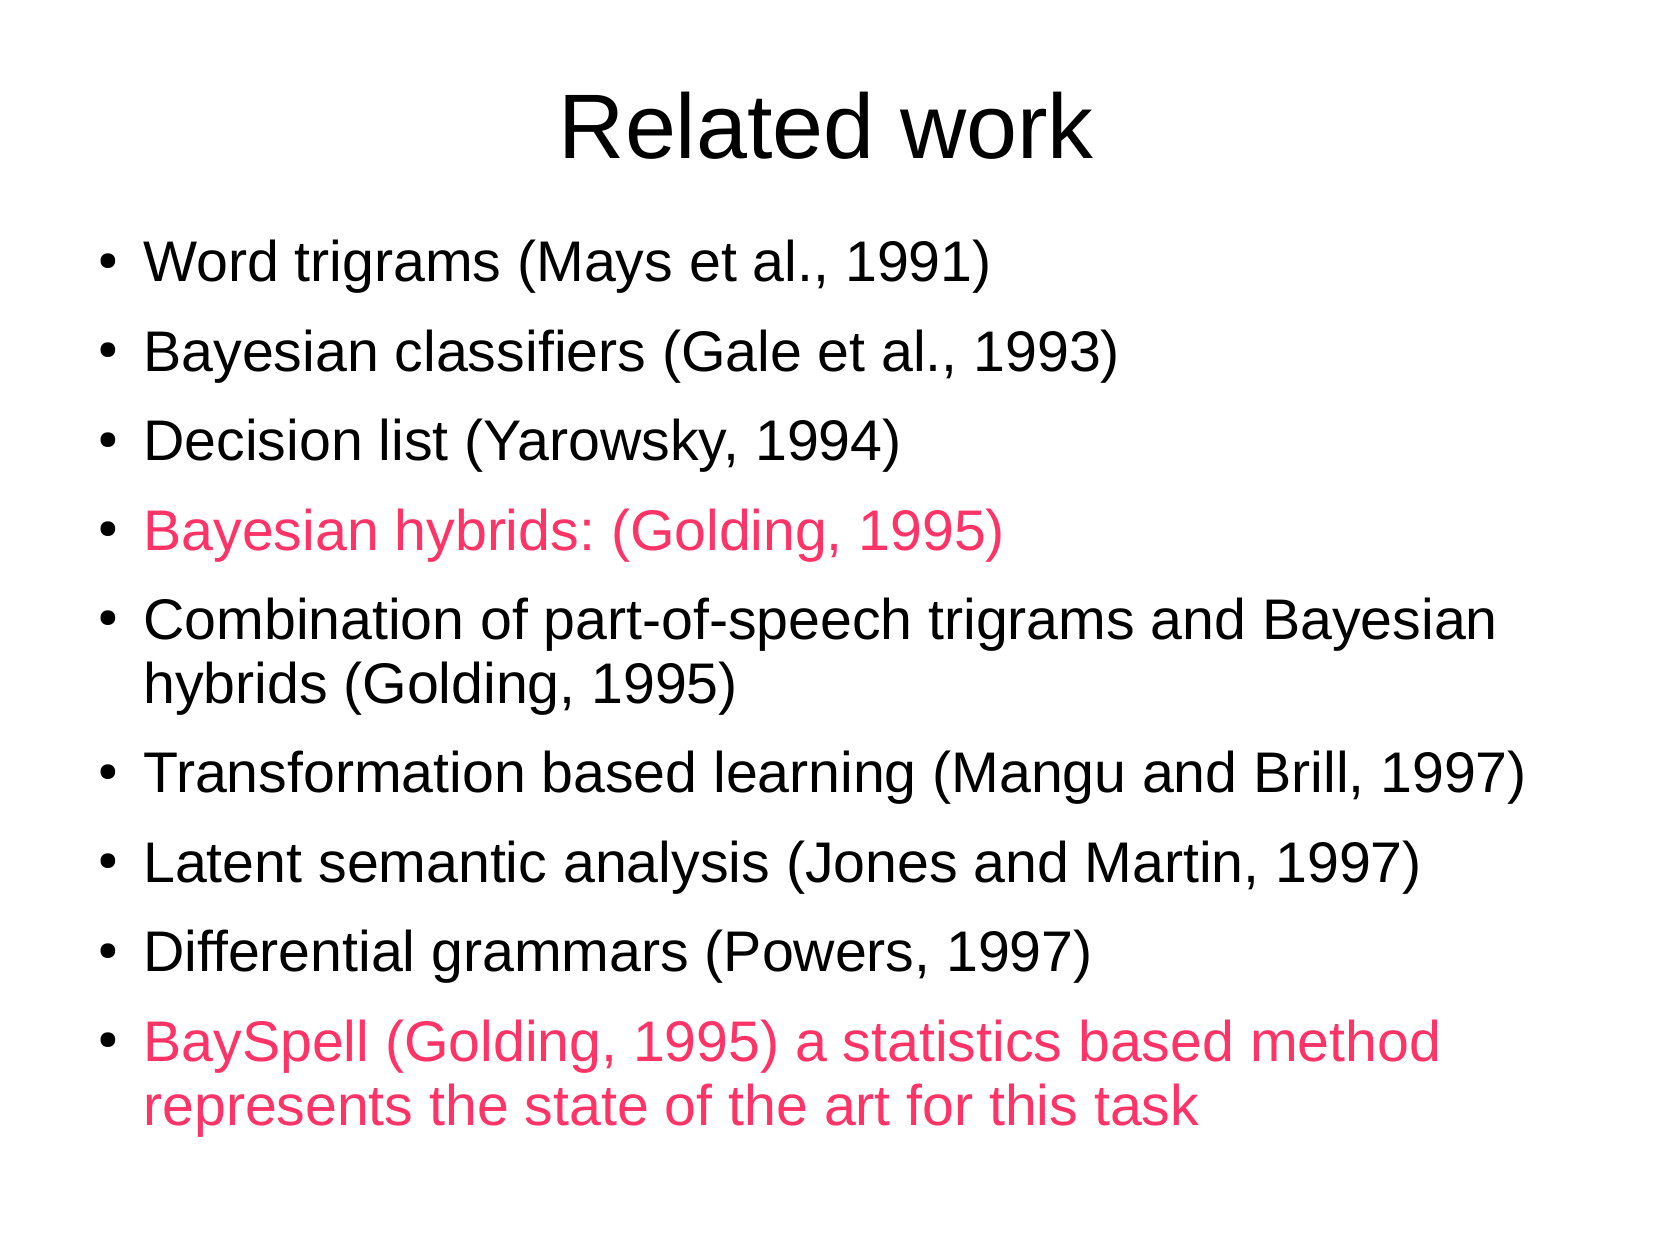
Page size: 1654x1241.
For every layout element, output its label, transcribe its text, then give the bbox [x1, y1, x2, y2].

title Related work [82, 23, 1571, 230]
list Word trigrams (Mays et al., 1991) Bayesian classifiers (Gale et al., 1993) Decision list (Yarowsky, 1994) Bayesian hybrids: (Golding, 1995) Combination of part-of-speech trigrams and Bayesian hybrids (Golding, 1995) Transformation based learning (Mangu and Brill, 1997) Latent semantic analysis (Jones and Martin, 1997) Differential grammars (Powers, 1997) BaySpell (Golding, 1995) a statistics based method represents the state of the art for this task [82, 230, 1571, 1156]
